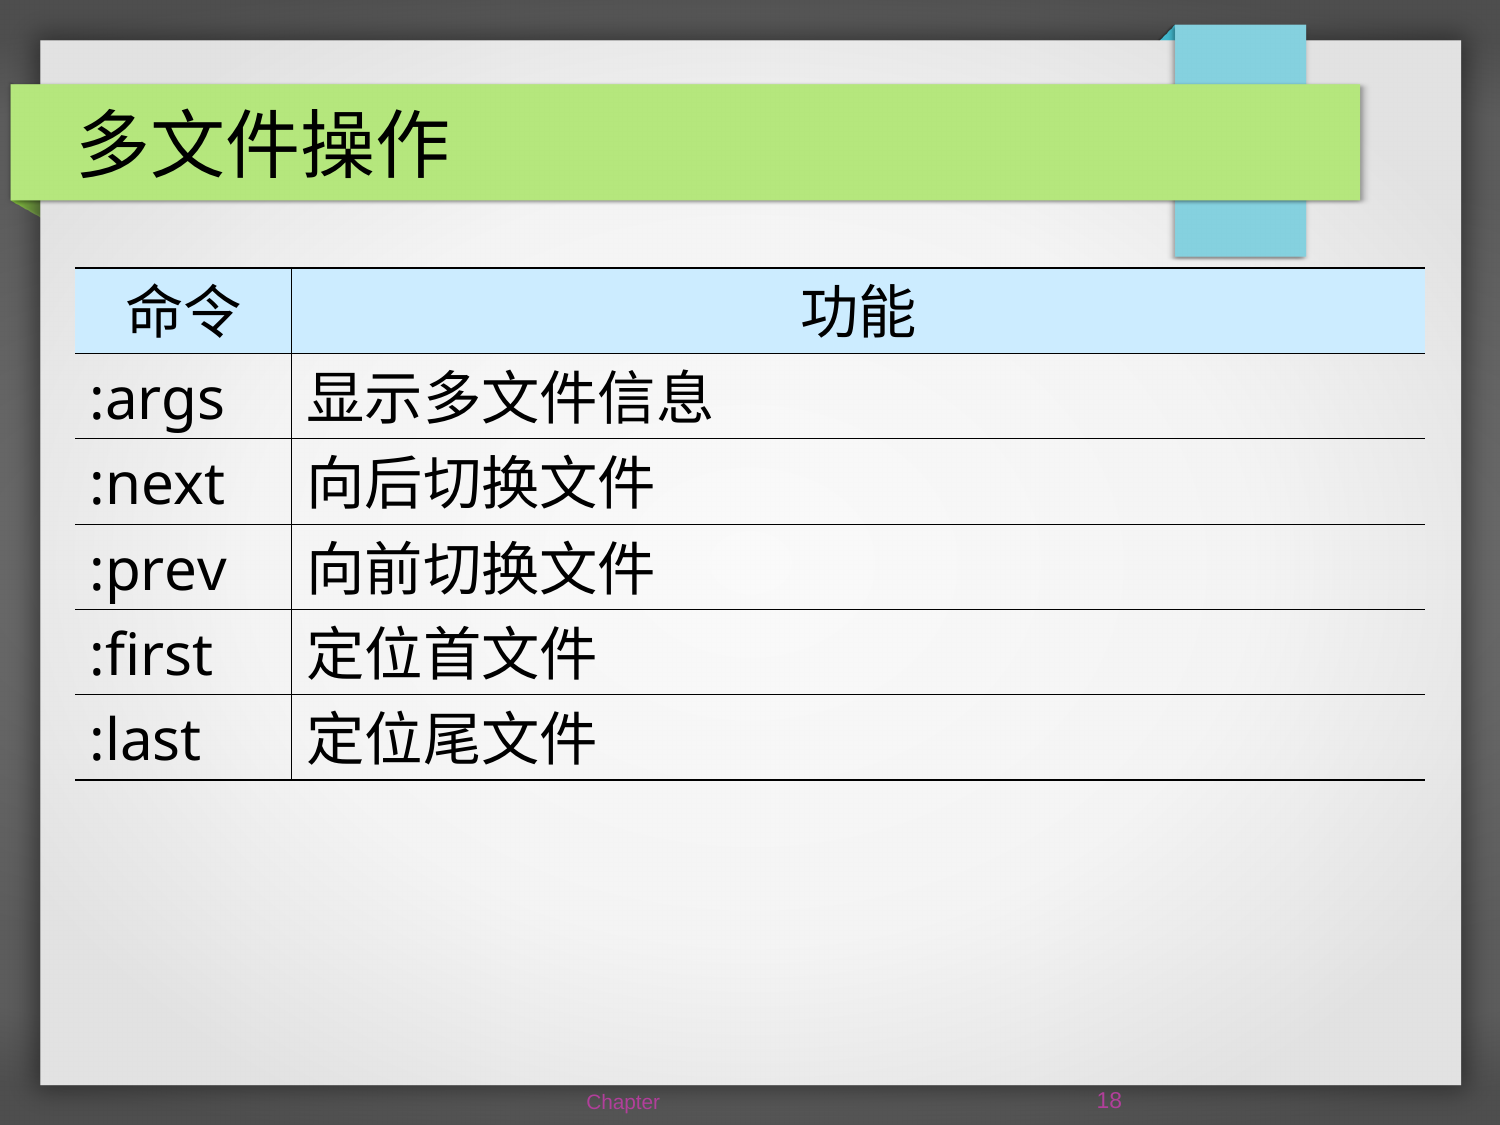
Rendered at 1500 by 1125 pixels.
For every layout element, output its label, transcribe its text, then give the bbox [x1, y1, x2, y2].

table_cell :next [75, 439, 291, 524]
table_cell :args [75, 354, 291, 438]
title 多文件操作 [75, 85, 1147, 193]
table_cell 定位首文件 [292, 610, 1425, 694]
picture [0, 0, 1500, 1125]
text_box <number> [1025, 1075, 1123, 1114]
text_box Chapter [75, 1075, 676, 1114]
table_cell 显示多文件信息 [292, 354, 1425, 438]
table_cell :prev [75, 525, 291, 609]
table_cell 向前切换文件 [292, 525, 1425, 609]
table_cell 定位尾文件 [292, 695, 1425, 779]
table_cell 向后切换文件 [292, 439, 1425, 524]
table_header 功能 [292, 269, 1425, 353]
table_cell :first [75, 610, 291, 694]
table_header 命令 [75, 269, 291, 353]
table_cell :last [75, 695, 291, 779]
